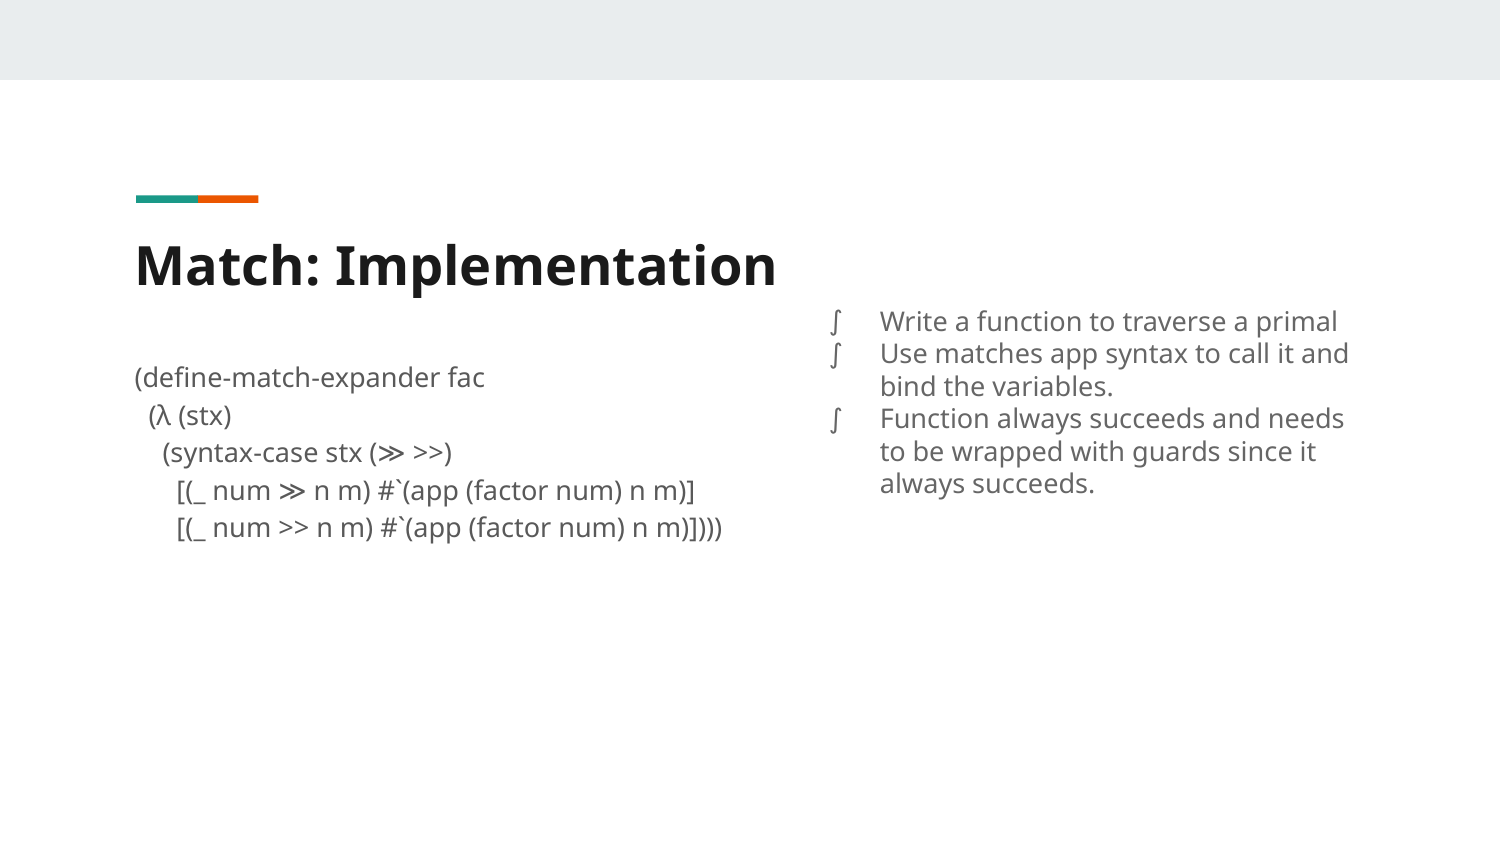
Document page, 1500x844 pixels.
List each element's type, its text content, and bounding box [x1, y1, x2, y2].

text_box Write a function to traverse a primal Use matches app syntax to call it and bind the variables. Function always succeeds and needs to be wrapped with guards since it always succeeds. [789, 289, 1381, 725]
title Match: Implementation [119, 216, 1381, 305]
list (define-match-expander fac (λ (stx) (syntax-case stx (≫ >>) [(_ num ≫ n m) #`(app (factor num) n m)] [(_ num >> n m) #`(app (factor num) n m)]))) [119, 341, 750, 712]
